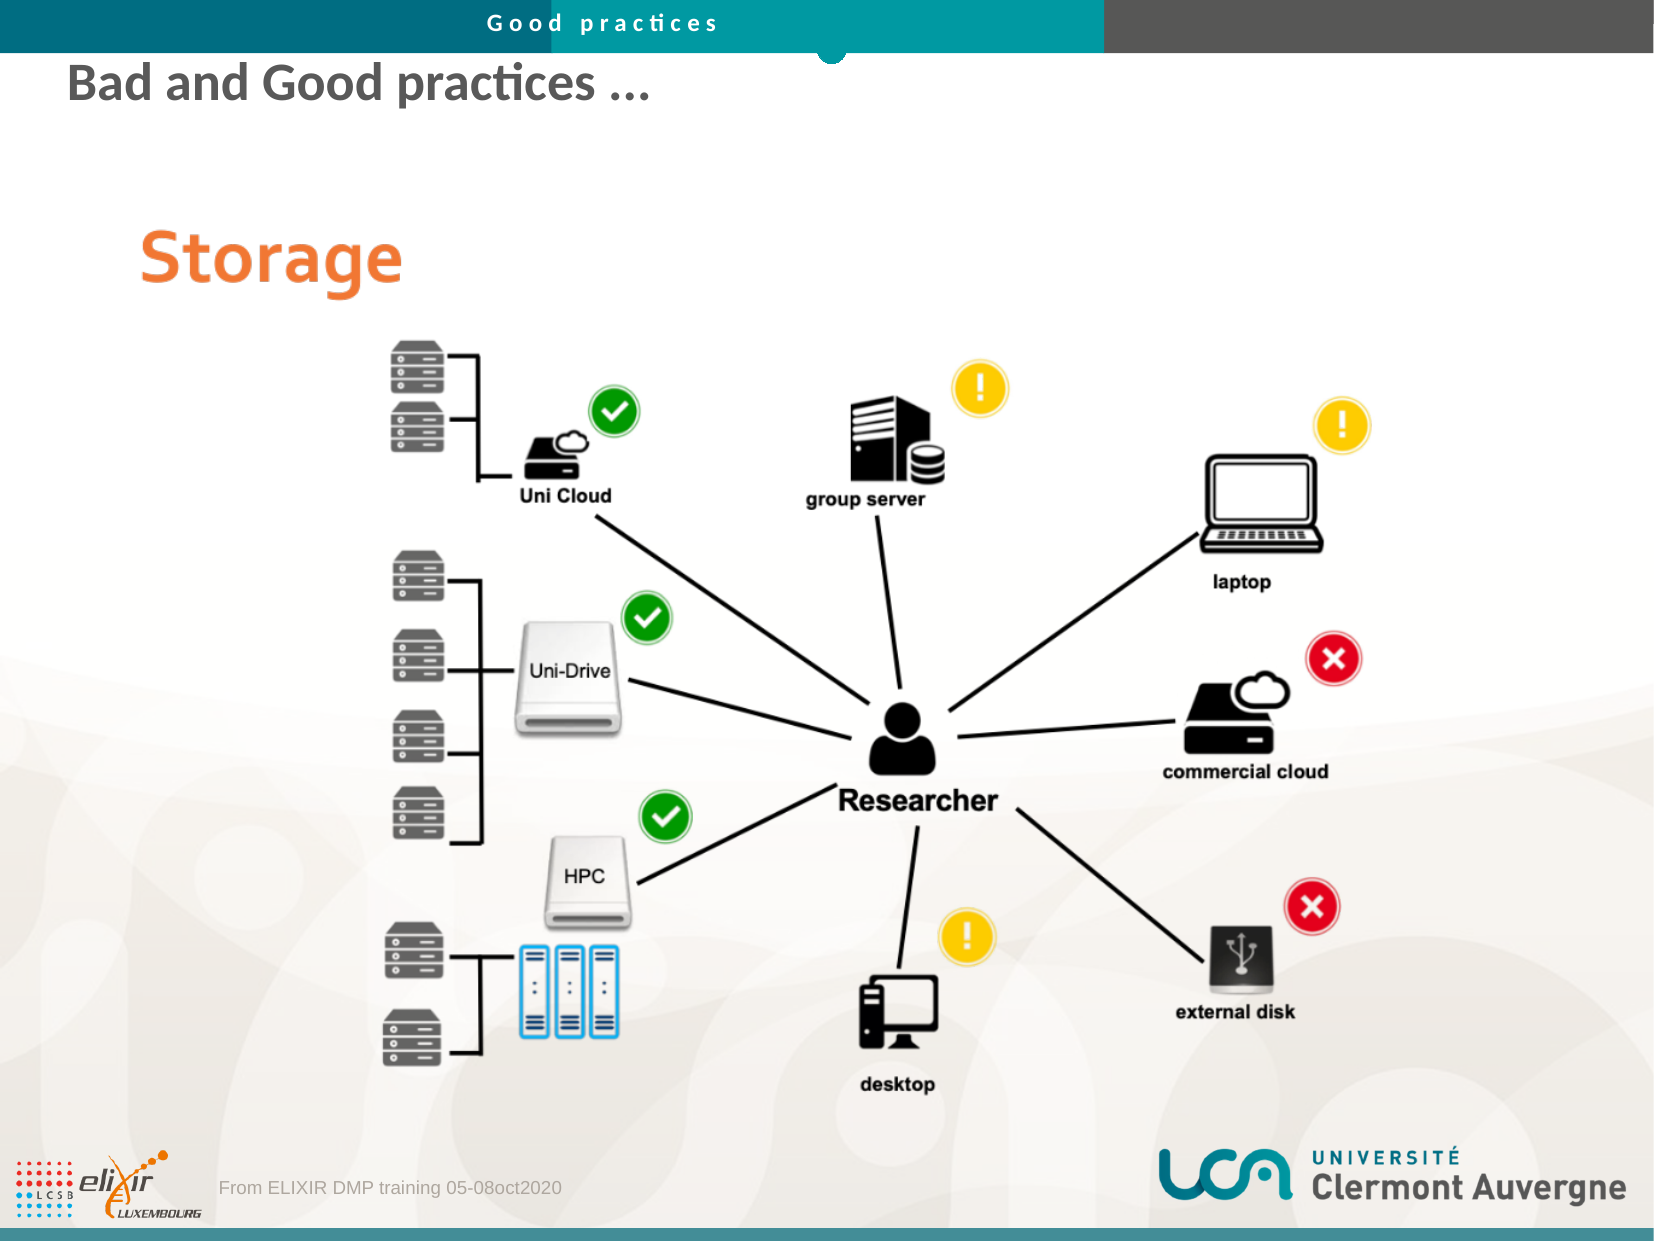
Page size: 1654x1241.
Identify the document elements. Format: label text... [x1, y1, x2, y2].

text_box From ELIXIR DMP training 05-08oct2020 [203, 1170, 615, 1210]
text_box [818, 54, 846, 64]
text_box Bad and Good practices ... [52, 54, 977, 208]
text_box [0, 0, 1654, 54]
text_box Good practices [5, 5, 1654, 54]
picture [0, 54, 1654, 1241]
